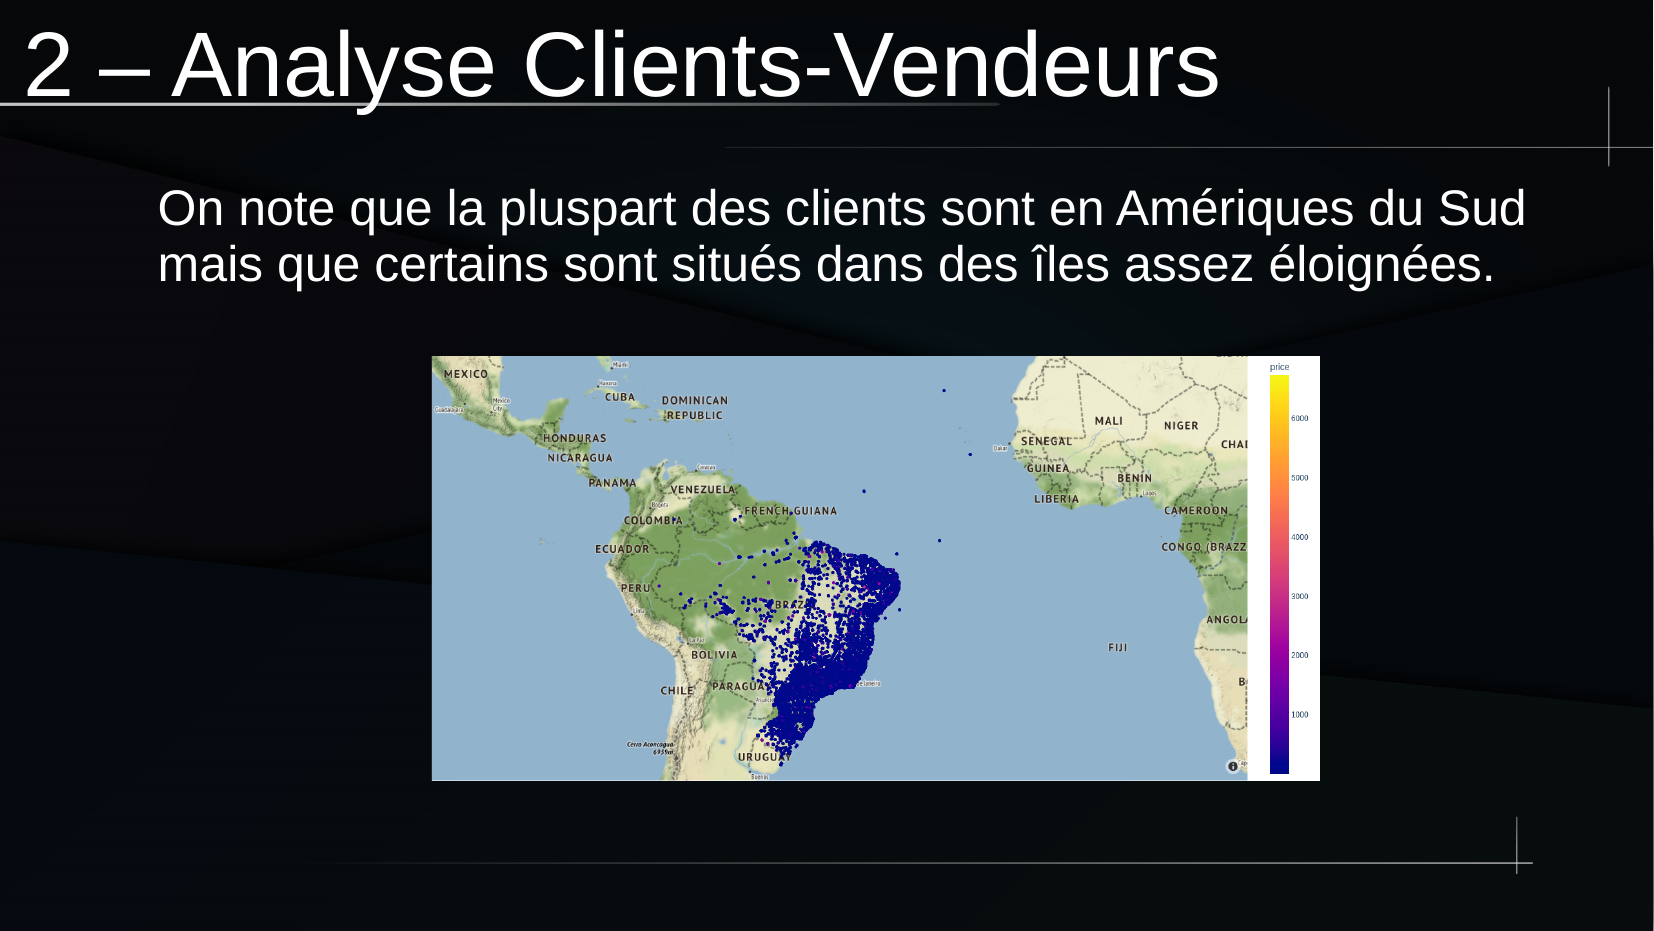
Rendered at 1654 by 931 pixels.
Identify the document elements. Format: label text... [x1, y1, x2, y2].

list On note que la pluspart des clients sont en Amériques du Sud mais que certains sont situés dans des îles assez éloignées. [86, 180, 1576, 720]
picture [0, 0, 1654, 931]
title 2 – Analyse Clients-Vendeurs [23, 11, 1589, 119]
